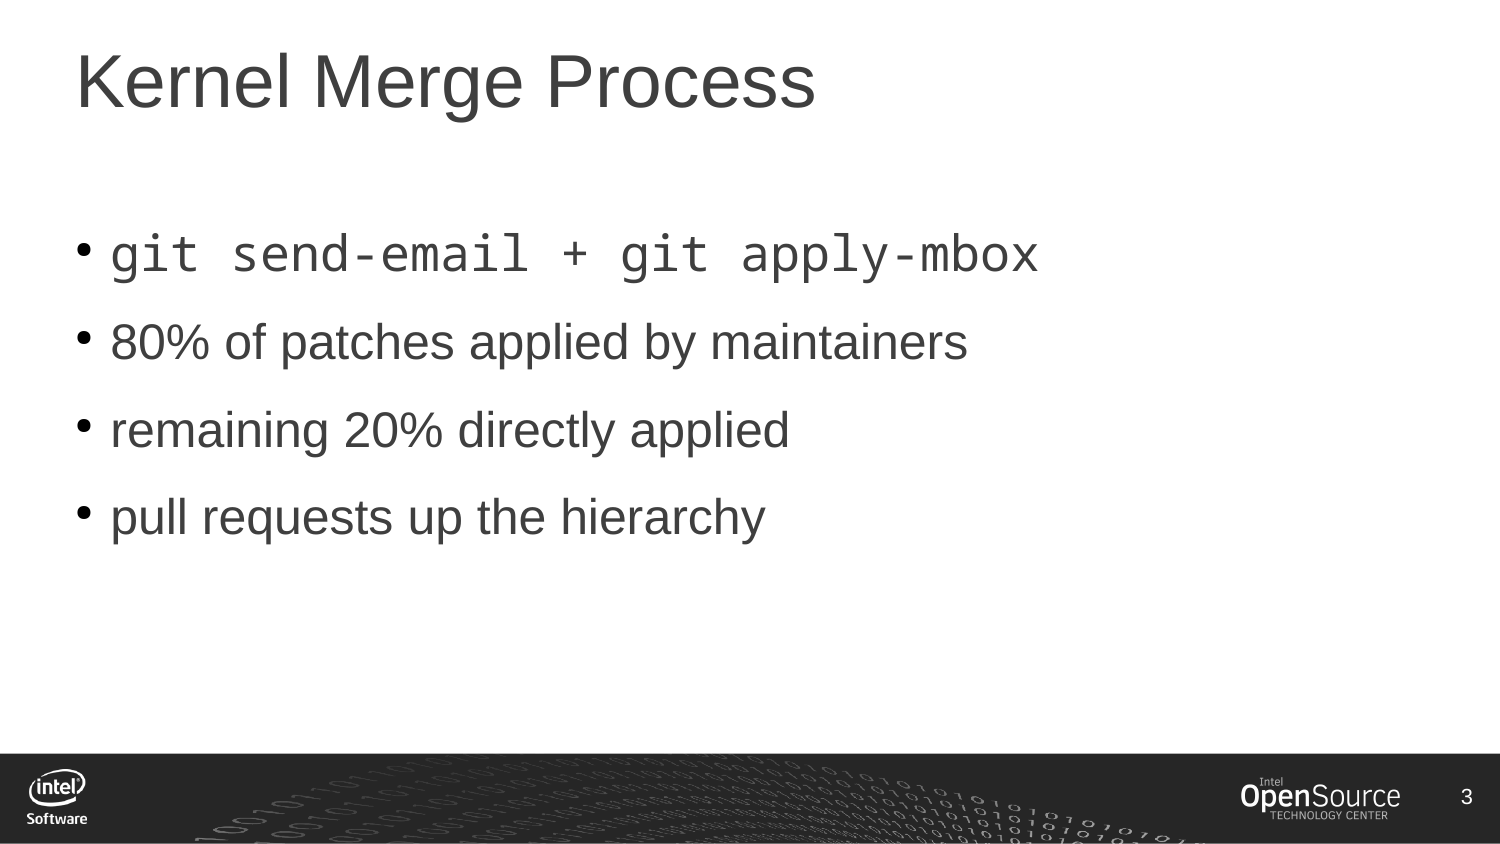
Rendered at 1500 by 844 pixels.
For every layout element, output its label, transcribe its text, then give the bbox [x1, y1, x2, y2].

picture [1220, 757, 1418, 839]
list git send-email + git apply-mbox 80% of patches applied by maintainers remaining 20% directly applied pull requests up the hierarchy [75, 212, 1425, 674]
title Kernel Merge Process [75, 32, 1425, 185]
picture [27, 753, 87, 844]
